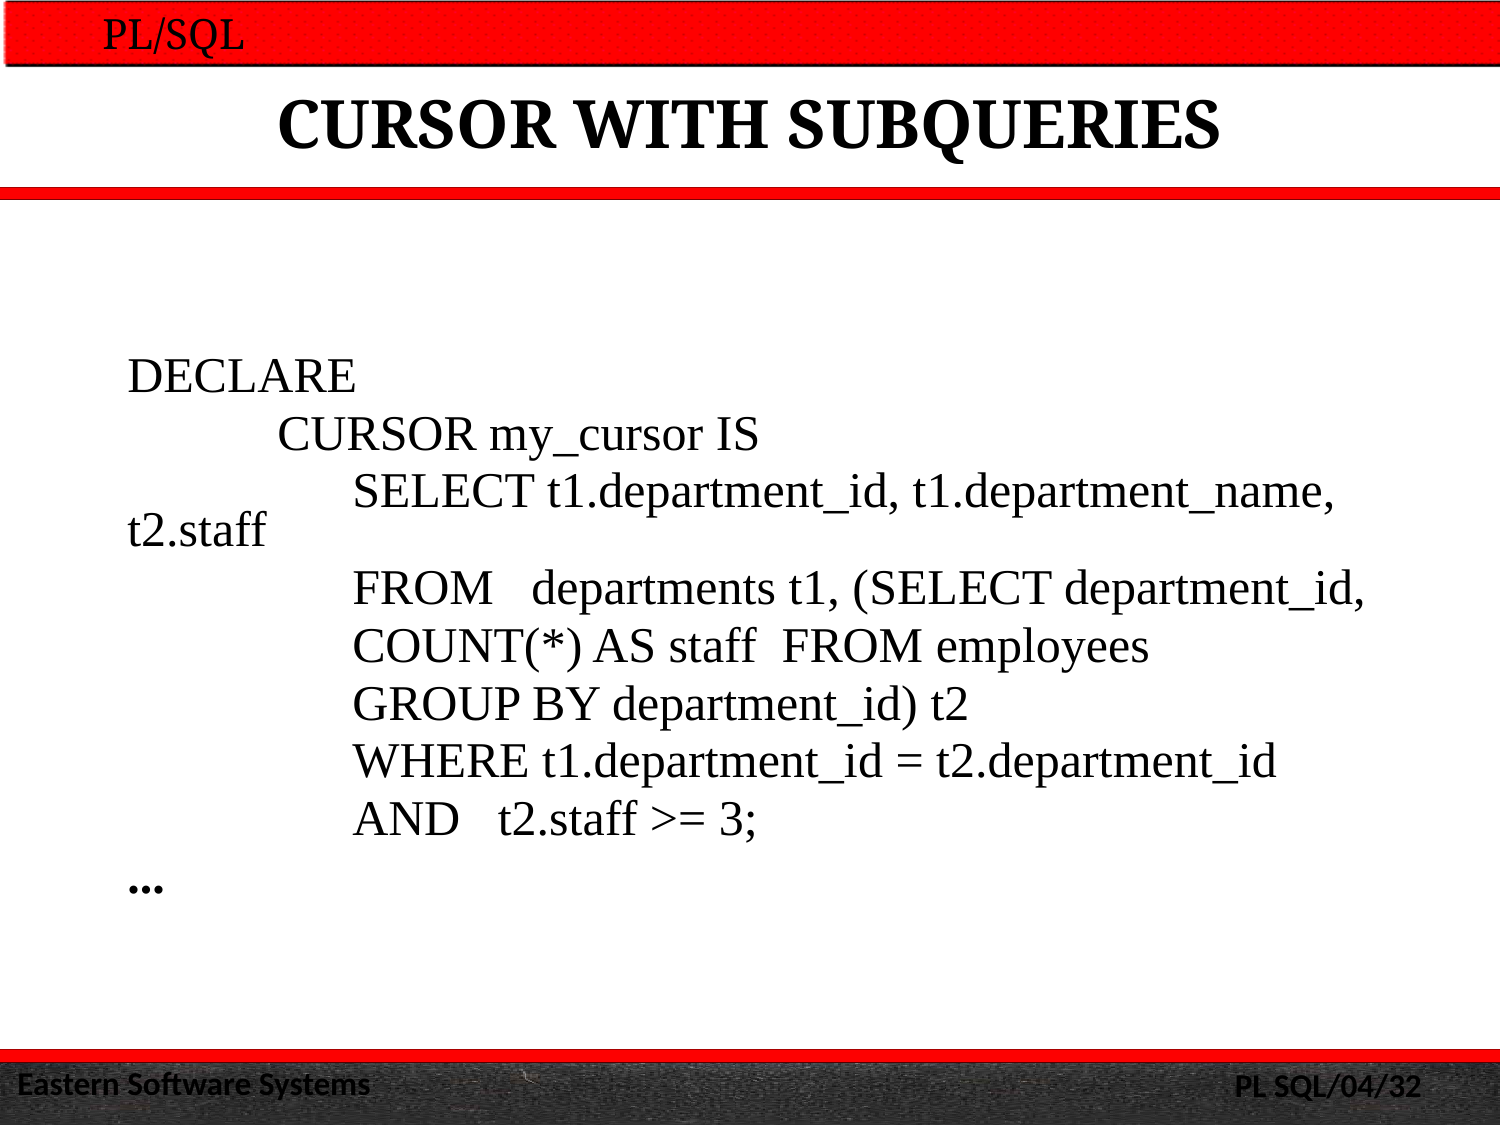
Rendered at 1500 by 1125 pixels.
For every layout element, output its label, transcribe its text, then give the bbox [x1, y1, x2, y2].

text_box Eastern Software Systems [2, 1054, 394, 1110]
text_box PL/SQL [87, 0, 288, 65]
picture [0, 0, 1500, 69]
picture [0, 187, 1500, 200]
picture [0, 1049, 1500, 1125]
text_box PL SQL/04/32 [379, 1056, 1500, 1125]
text_box CURSOR WITH SUBQUERIES [0, 74, 1500, 170]
text_box DECLARE CURSOR my_cursor IS SELECT t1.department_id, t1.department_name, t2.staff FROM departments t1, (SELECT department_id, COUNT(*) AS staff FROM employees GROUP BY department_id) t2 WHERE t1.department_id = t2.department_id AND t2.staff >= 3; ... [112, 353, 1450, 909]
